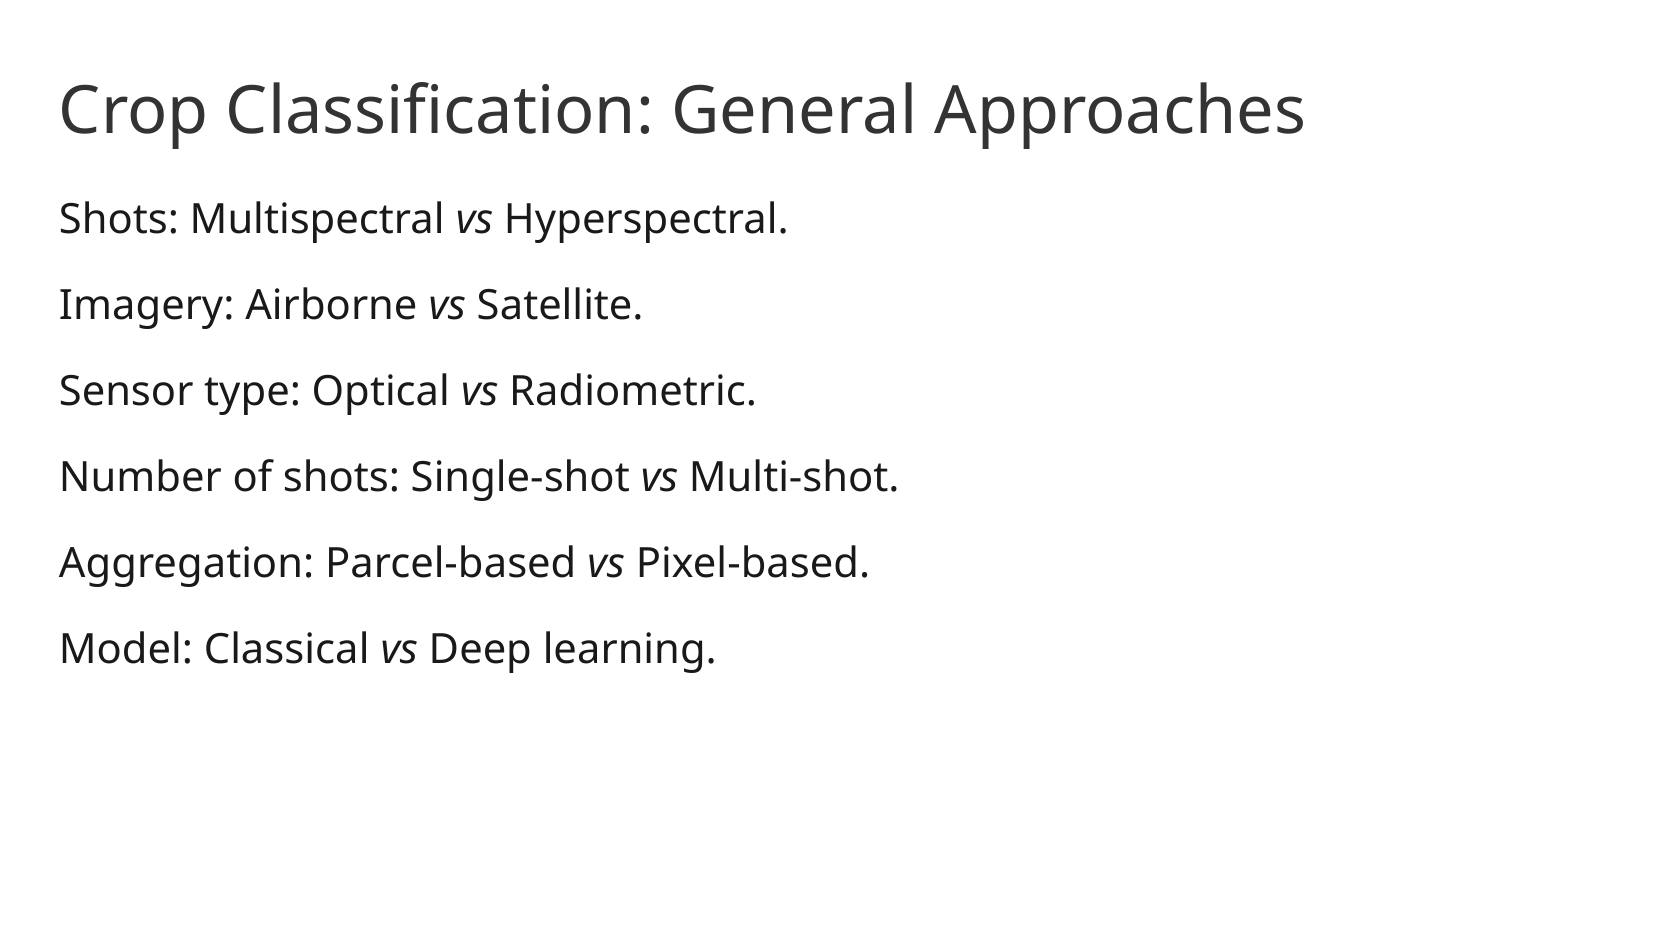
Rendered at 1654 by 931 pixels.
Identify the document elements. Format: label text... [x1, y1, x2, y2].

title Crop Classification: General Approaches [59, 53, 1595, 154]
list Shots: Multispectral vs Hyperspectral. Imagery: Airborne vs Satellite. Sensor type: Optical vs Radiometric. Number of shots: Single-shot vs Multi-shot. Aggregation: Parcel-based vs Pixel-based. Model: Classical vs Deep learning. [59, 177, 1595, 886]
